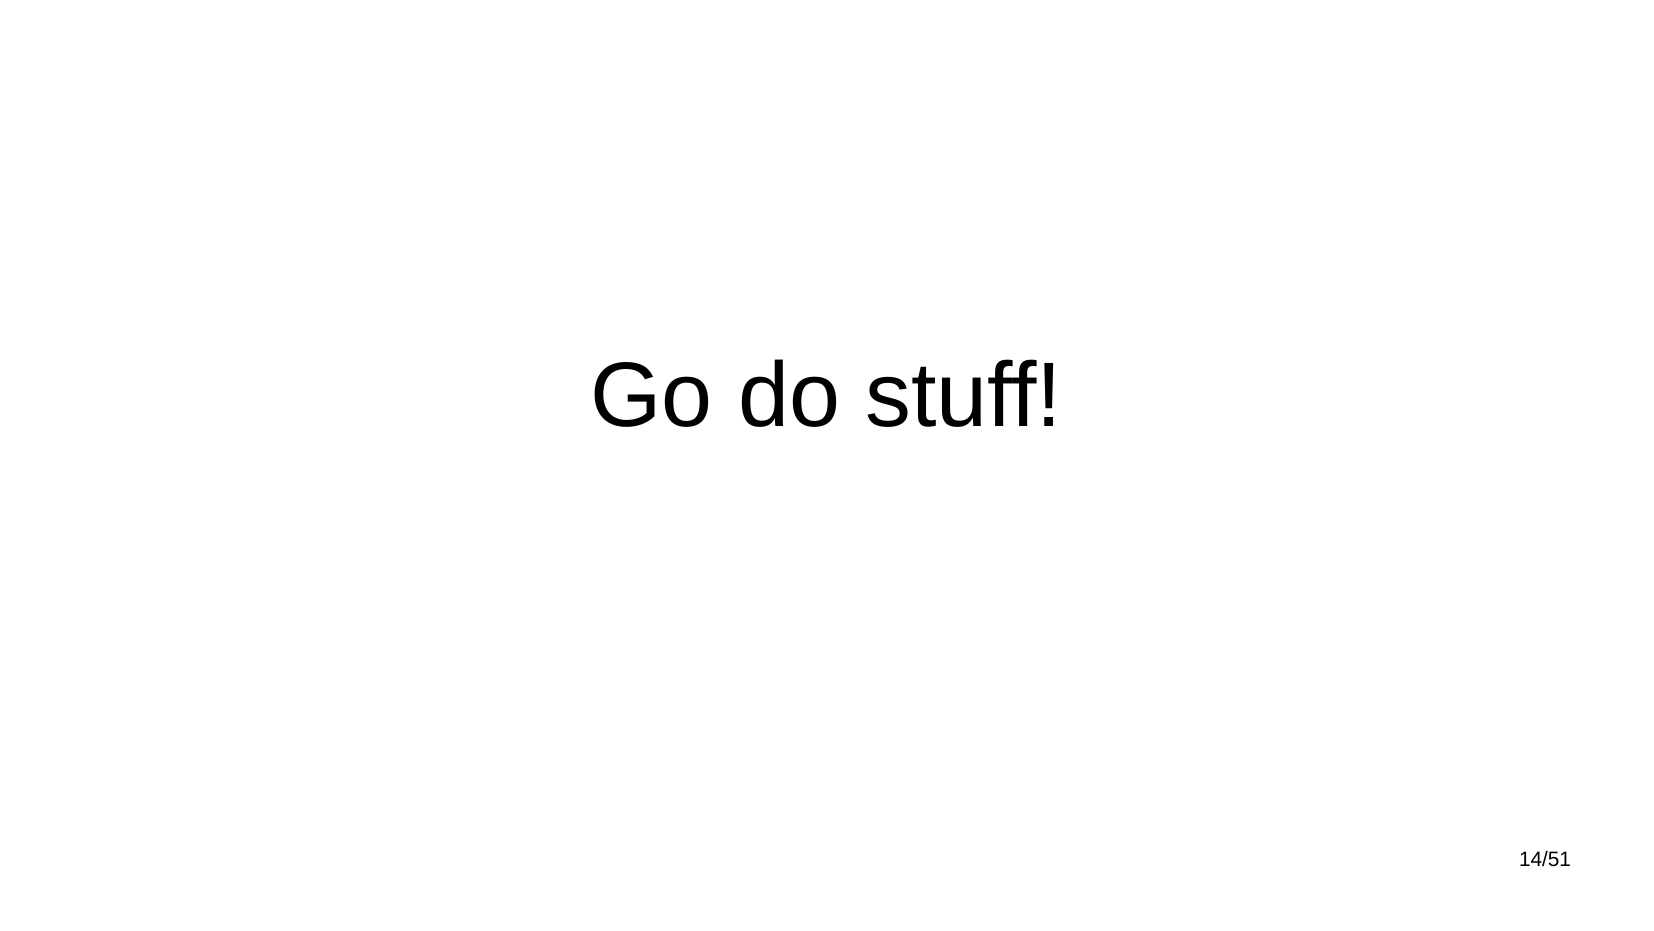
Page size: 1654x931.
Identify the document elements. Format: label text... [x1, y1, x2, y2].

title Go do stuff! [82, 317, 1571, 473]
